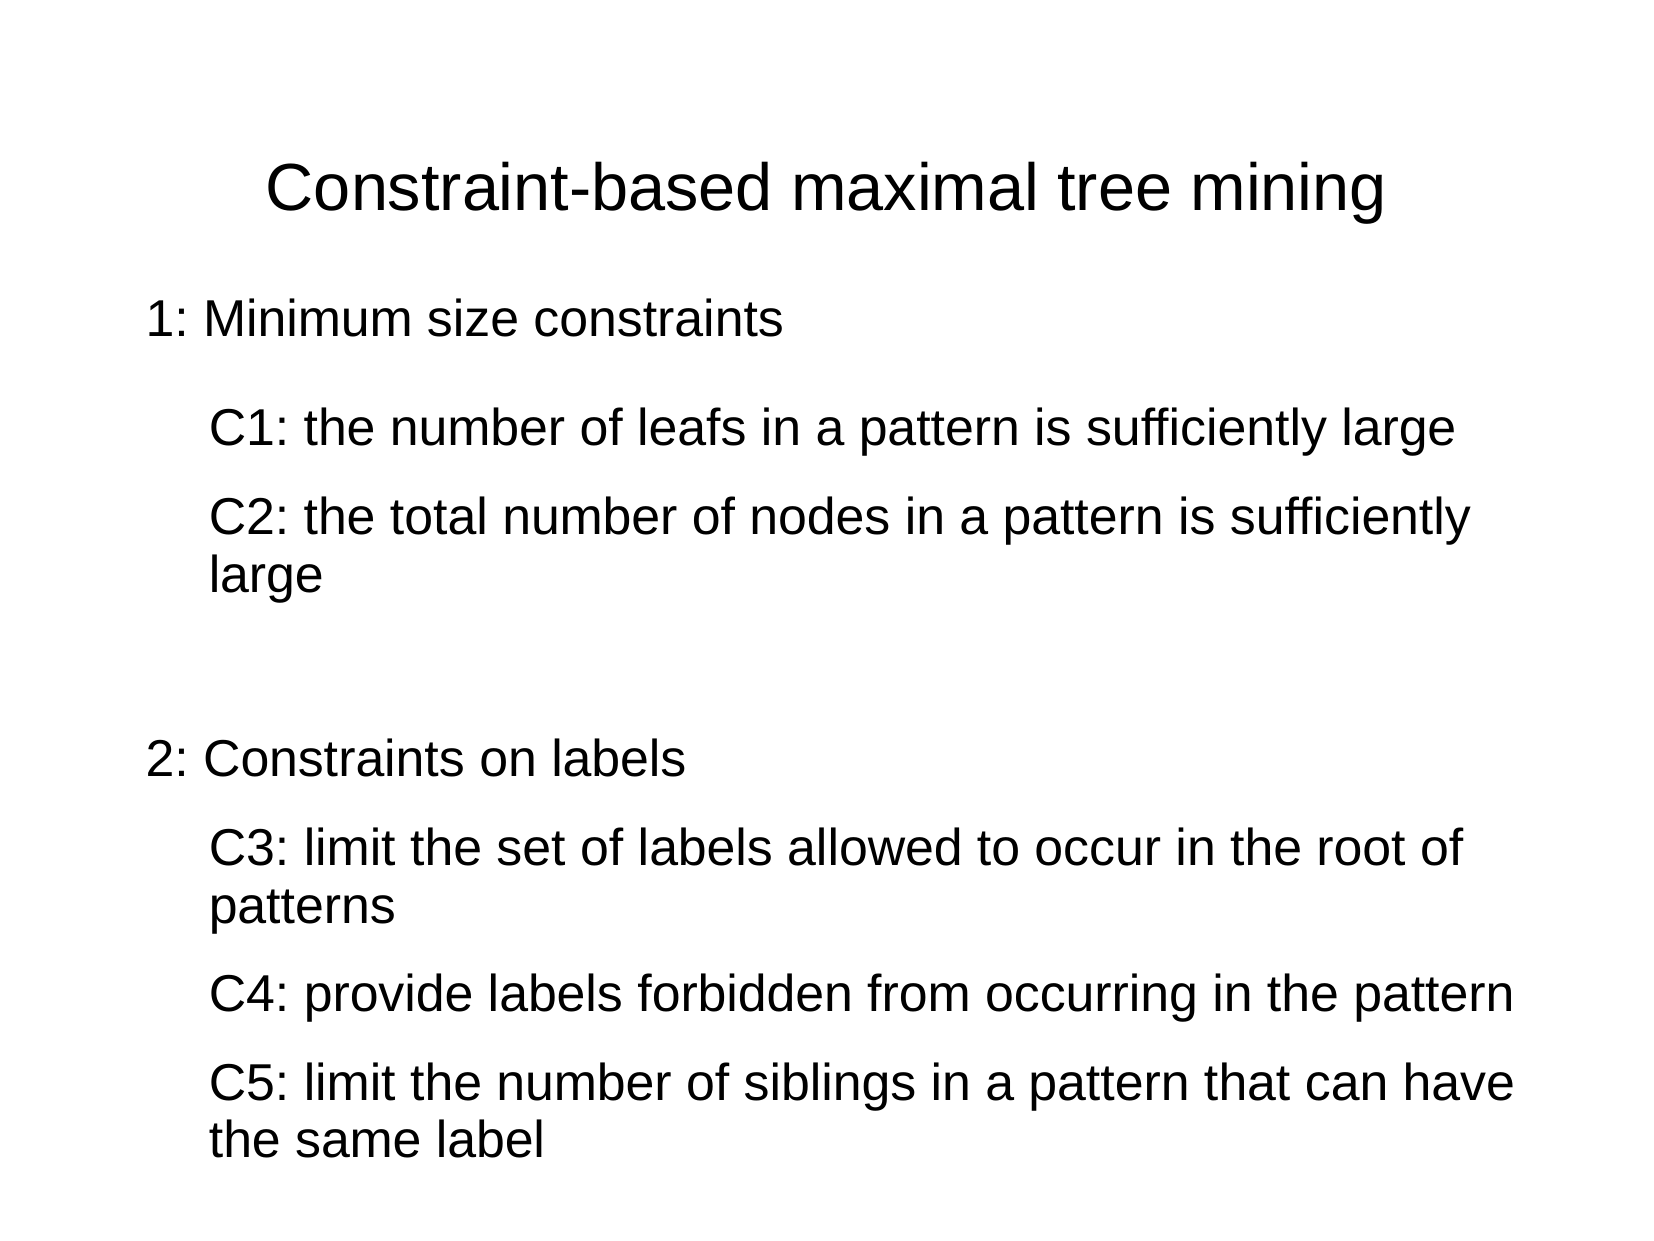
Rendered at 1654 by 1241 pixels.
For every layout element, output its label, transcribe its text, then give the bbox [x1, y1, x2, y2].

title Constraint-based maximal tree mining [82, 84, 1571, 289]
list 1: Minimum size constraints C1: the number of leafs in a pattern is sufficiently large C2: the total number of nodes in a pattern is sufficiently large 2: Constraints on labels C3: limit the set of labels allowed to occur in the root of patterns C4: provide labels forbidden from occurring in the pattern C5: limit the number of siblings in a pattern that can have the same label [82, 289, 1571, 1186]
